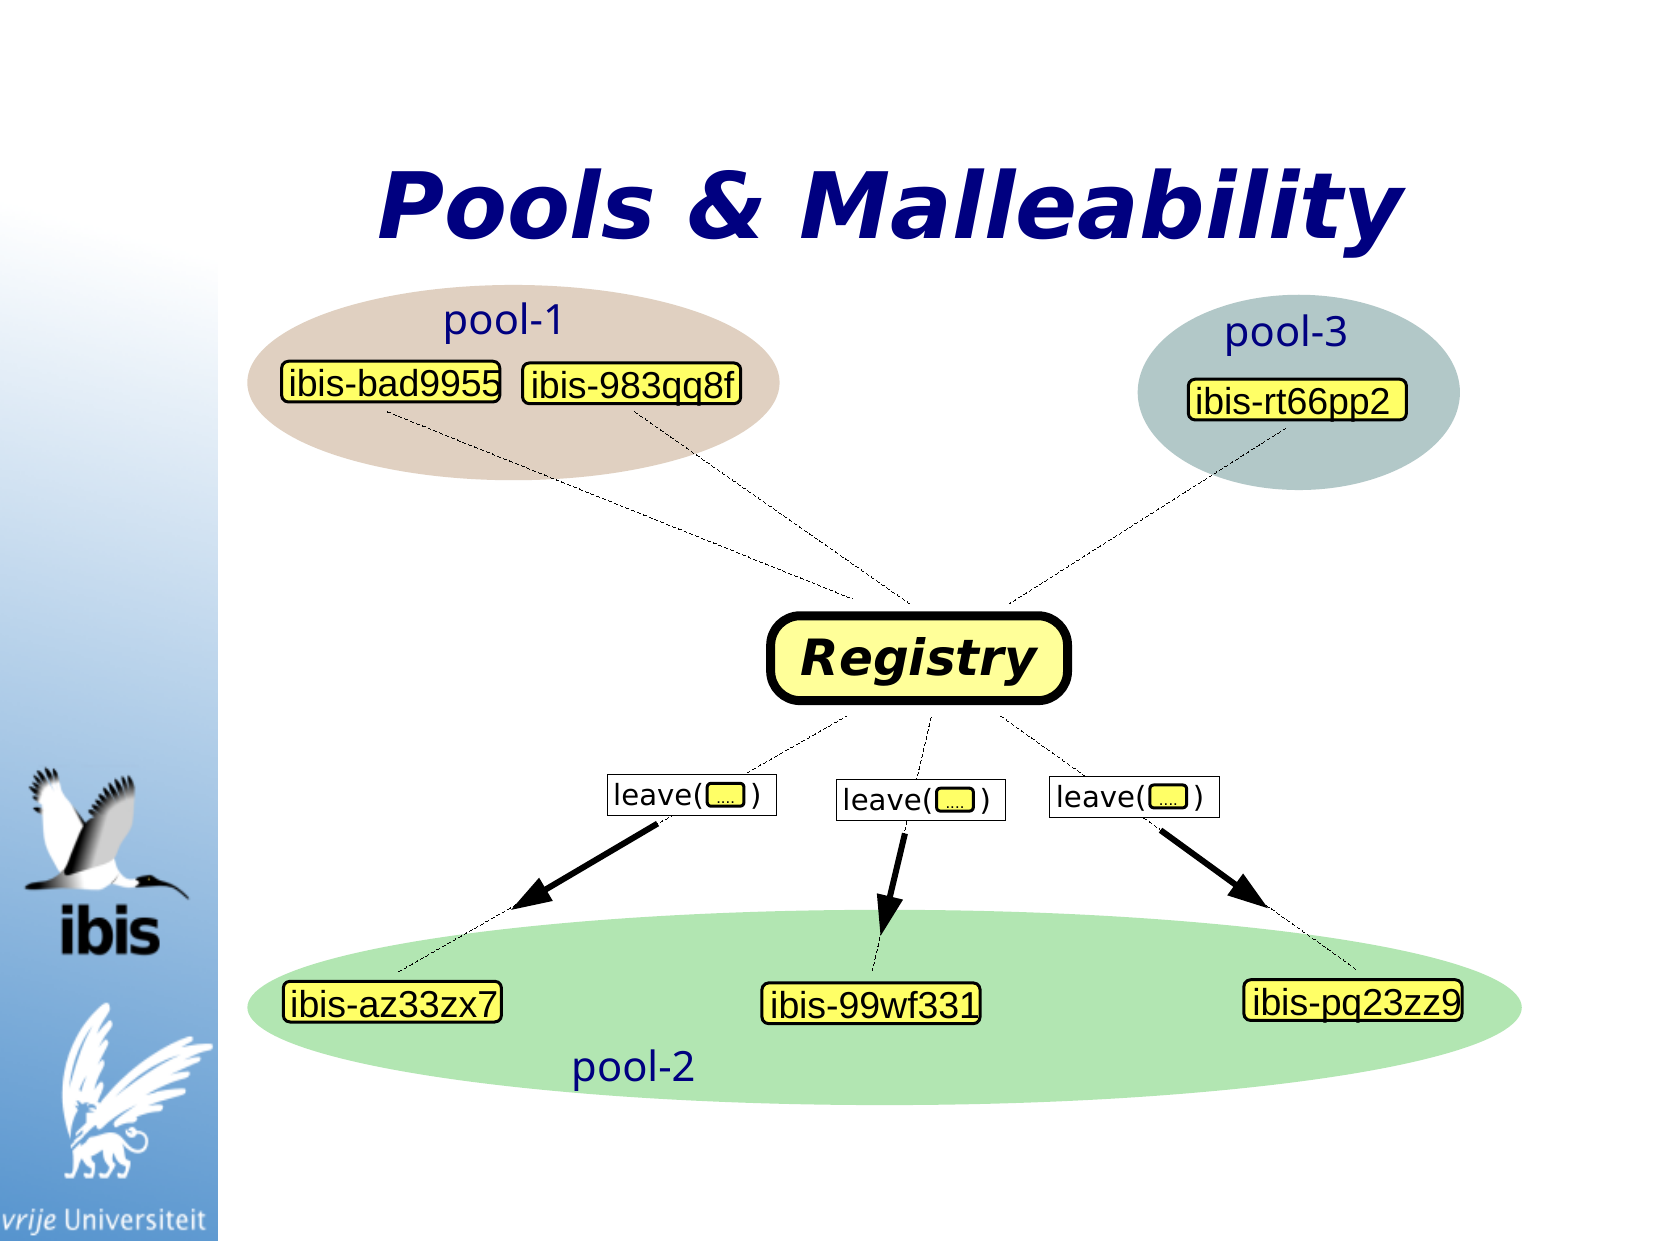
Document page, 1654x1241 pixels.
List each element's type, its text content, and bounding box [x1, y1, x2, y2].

text_box .... [716, 788, 792, 838]
text_box ibis-983qq8f [530, 364, 762, 407]
text_box pool-1 [442, 289, 582, 349]
text_box ibis-pq23zz9 [1252, 981, 1484, 1024]
text_box Registry [770, 615, 1068, 701]
text_box [936, 788, 974, 812]
text_box ibis-rt66pp2 [1195, 380, 1427, 426]
text_box [607, 774, 777, 778]
text_box ibis-bad9955 [288, 362, 520, 408]
text_box ibis-99wf331 [770, 984, 1002, 1027]
text_box leave( ) [1046, 779, 1246, 839]
text_box [247, 284, 780, 481]
text_box [1242, 294, 1356, 301]
text_box [836, 779, 1006, 783]
picture [0, 0, 218, 1241]
text_box .... [945, 793, 1021, 843]
text_box [707, 783, 744, 807]
text_box .... [1158, 789, 1234, 839]
title Pools & Malleability [248, 102, 1534, 310]
text_box leave( ) [603, 778, 803, 837]
text_box leave( ) [833, 783, 1033, 842]
text_box [1137, 303, 1460, 491]
text_box pool-3 [1223, 301, 1364, 361]
text_box [1149, 784, 1187, 808]
text_box ibis-az33zx7 [290, 982, 522, 1028]
text_box pool-2 [571, 1036, 711, 1096]
text_box [247, 909, 1522, 1106]
